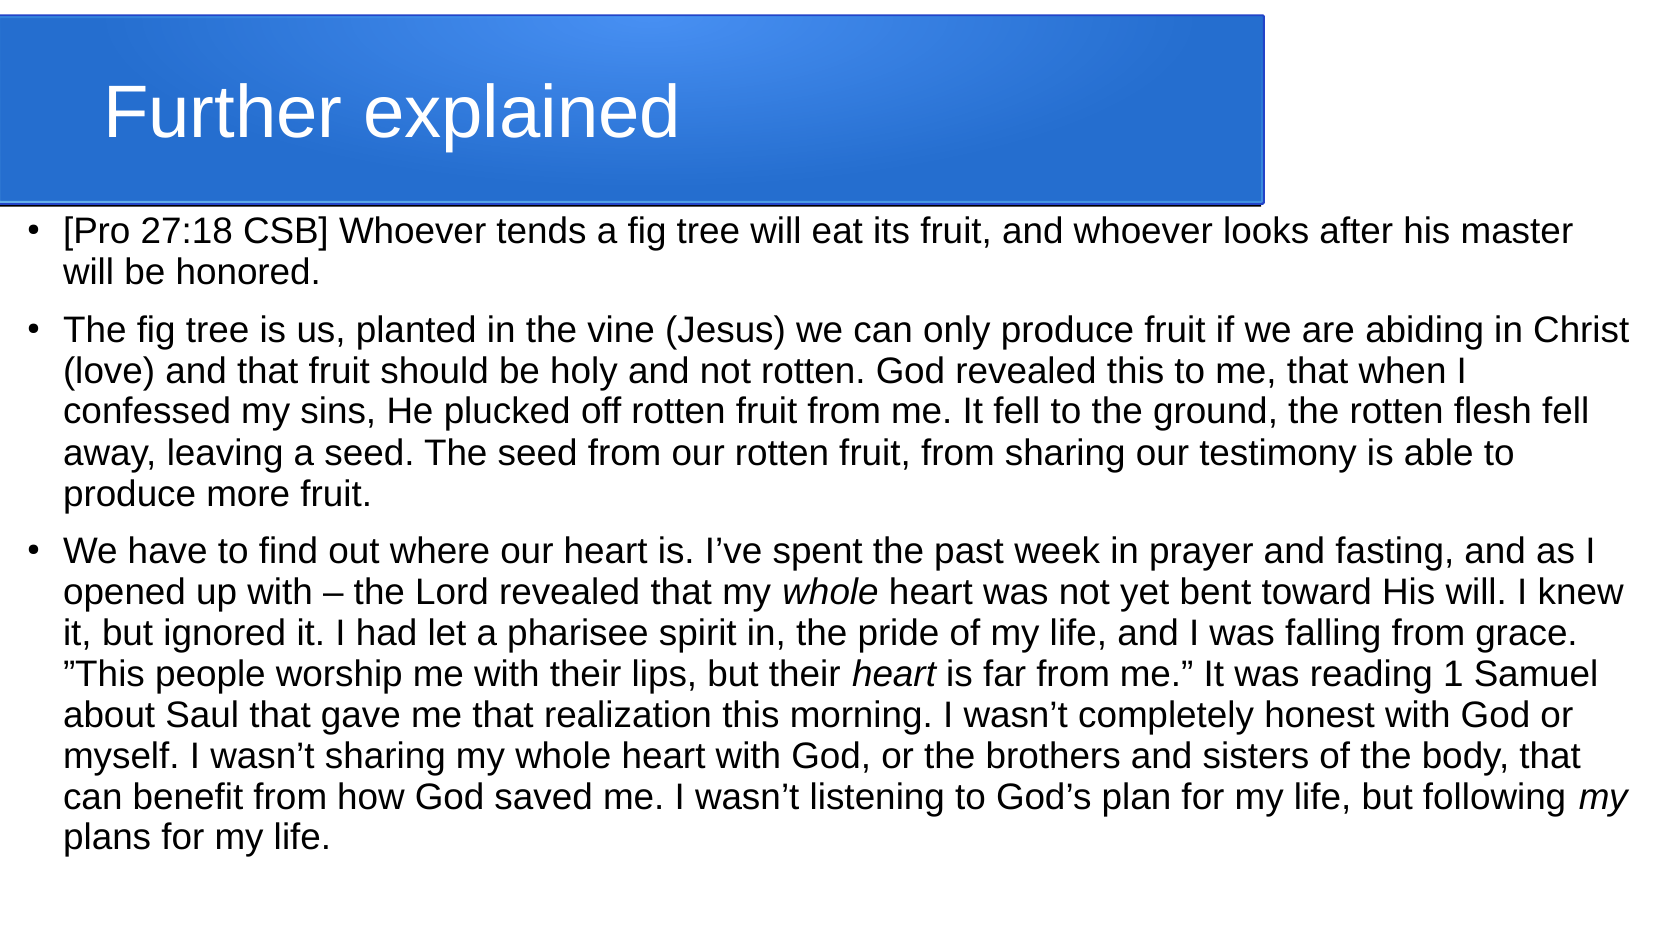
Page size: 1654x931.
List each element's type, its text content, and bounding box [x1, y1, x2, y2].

title Further explained [82, 35, 1235, 189]
list [Pro 27:18 CSB] Whoever tends a fig tree will eat its fruit, and whoever looks after his master will be honored. The fig tree is us, planted in the vine (Jesus) we can only produce fruit if we are abiding in Christ (love) and that fruit should be holy and not rotten. God revealed this to me, that when I confessed my sins, He plucked off rotten fruit from me. It fell to the ground, the rotten flesh fell away, leaving a seed. The seed from our rotten fruit, from sharing our testimony is able to produce more fruit. We have to find out where our heart is. I’ve spent the past week in prayer and fasting, and as I opened up with – the Lord revealed that my whole heart was not yet bent toward His will. I knew it, but ignored it. I had let a pharisee spirit in, the pride of my life, and I was falling from grace. ”This people worship me with their lips, but their heart is far from me.” It was reading 1 Samuel about Saul that gave me that realization this morning. I wasn’t completely honest with God or myself. I wasn’t sharing my whole heart with God, or the brothers and sisters of the body, that can benefit from how God saved me. I wasn’t listening to God’s plan for my life, but following my plans for my life. [15, 210, 1636, 916]
